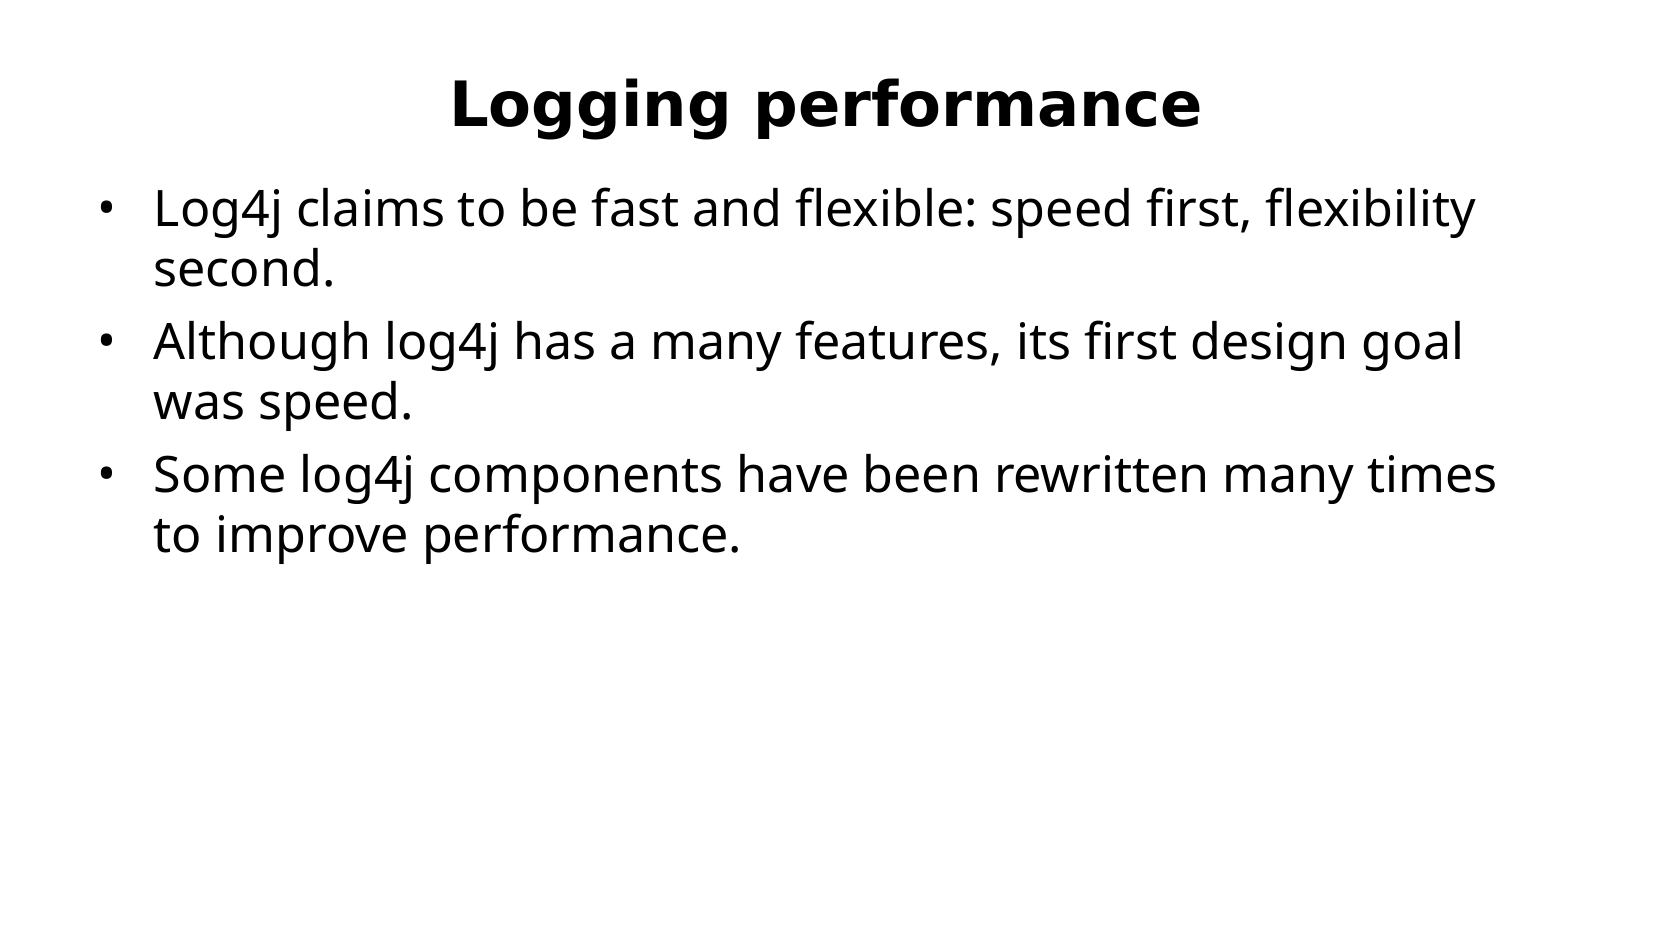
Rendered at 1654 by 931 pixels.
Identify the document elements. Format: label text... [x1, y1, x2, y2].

title Logging performance [82, 36, 1571, 147]
list Log4j claims to be fast and flexible: speed first, flexibility second. Although log4j has a many features, its first design goal was speed. Some log4j components have been rewritten many times to improve performance. [82, 168, 1538, 889]
